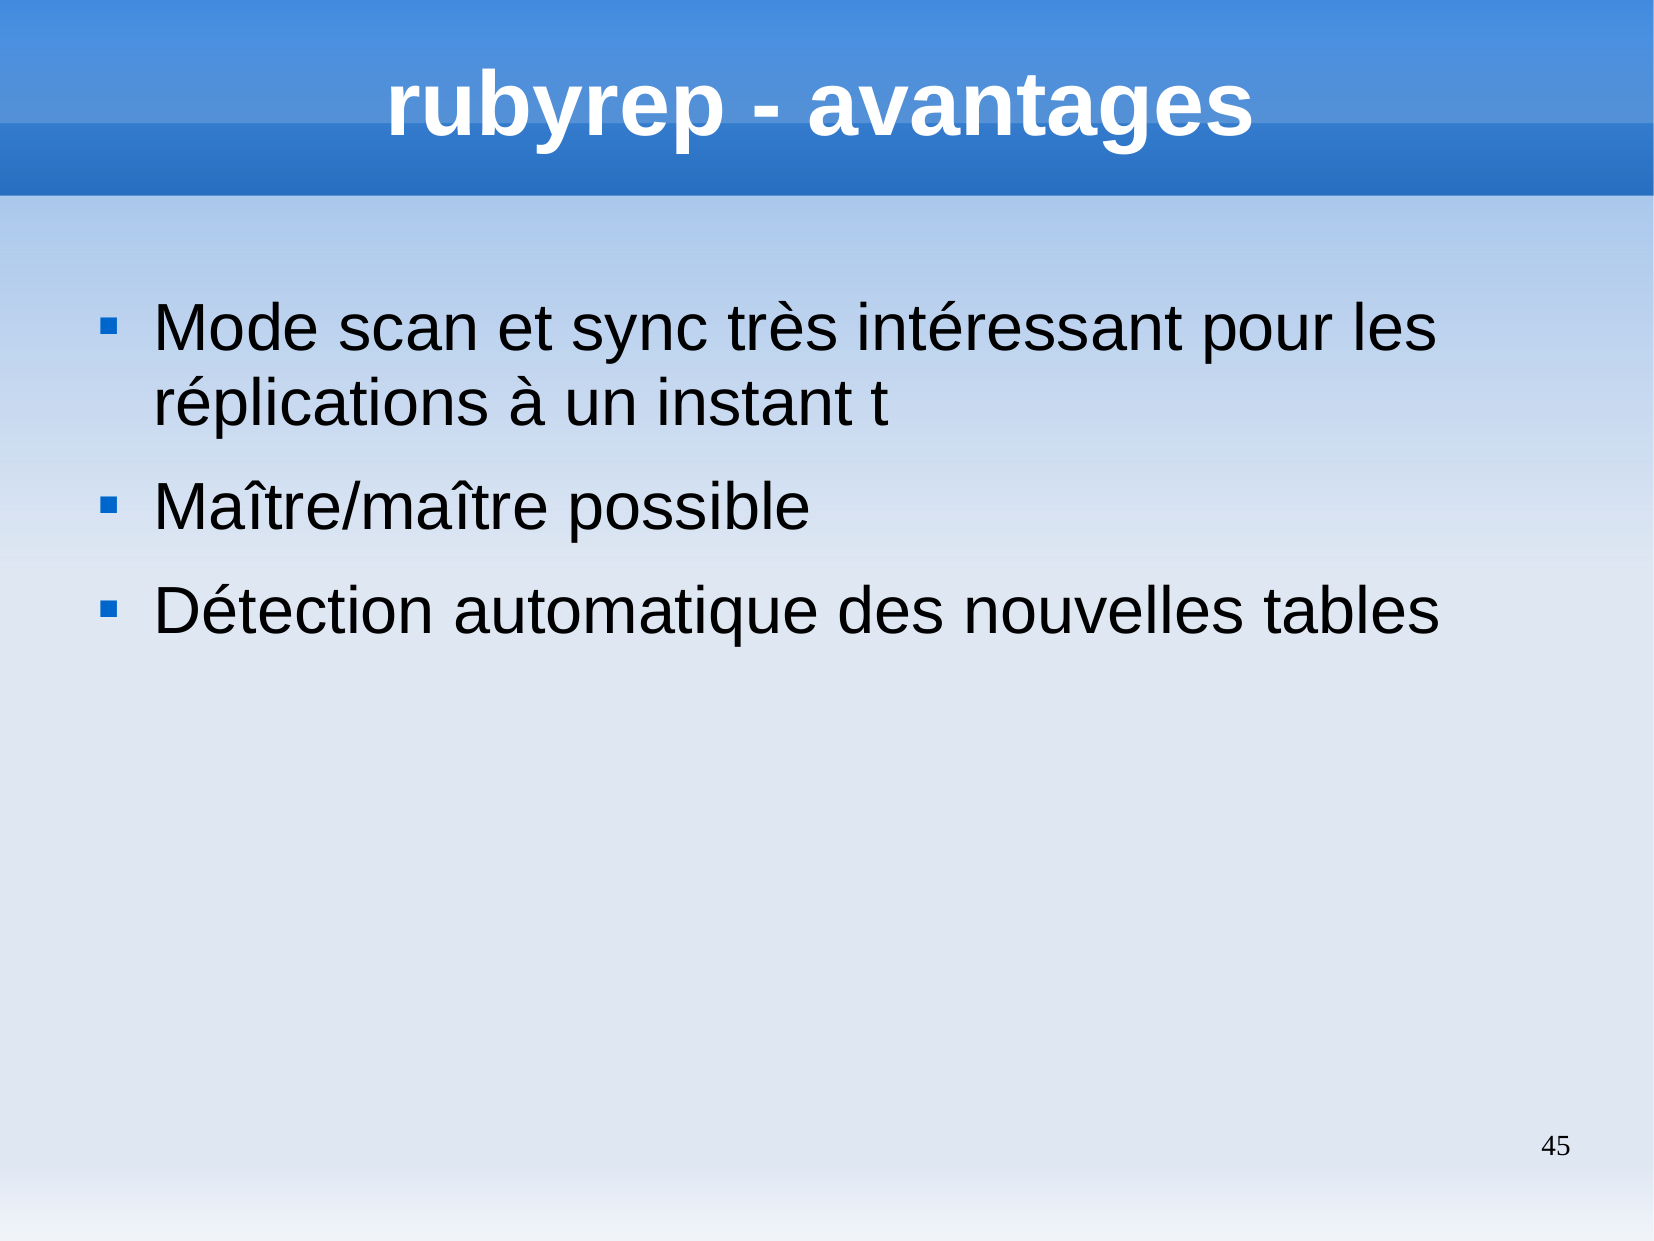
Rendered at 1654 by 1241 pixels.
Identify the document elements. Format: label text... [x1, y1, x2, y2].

picture [0, 0, 1654, 1241]
list Mode scan et sync très intéressant pour les réplications à un instant t Maître/maître possible Détection automatique des nouvelles tables [82, 290, 1571, 1094]
title rubyrep - avantages [76, 7, 1565, 200]
